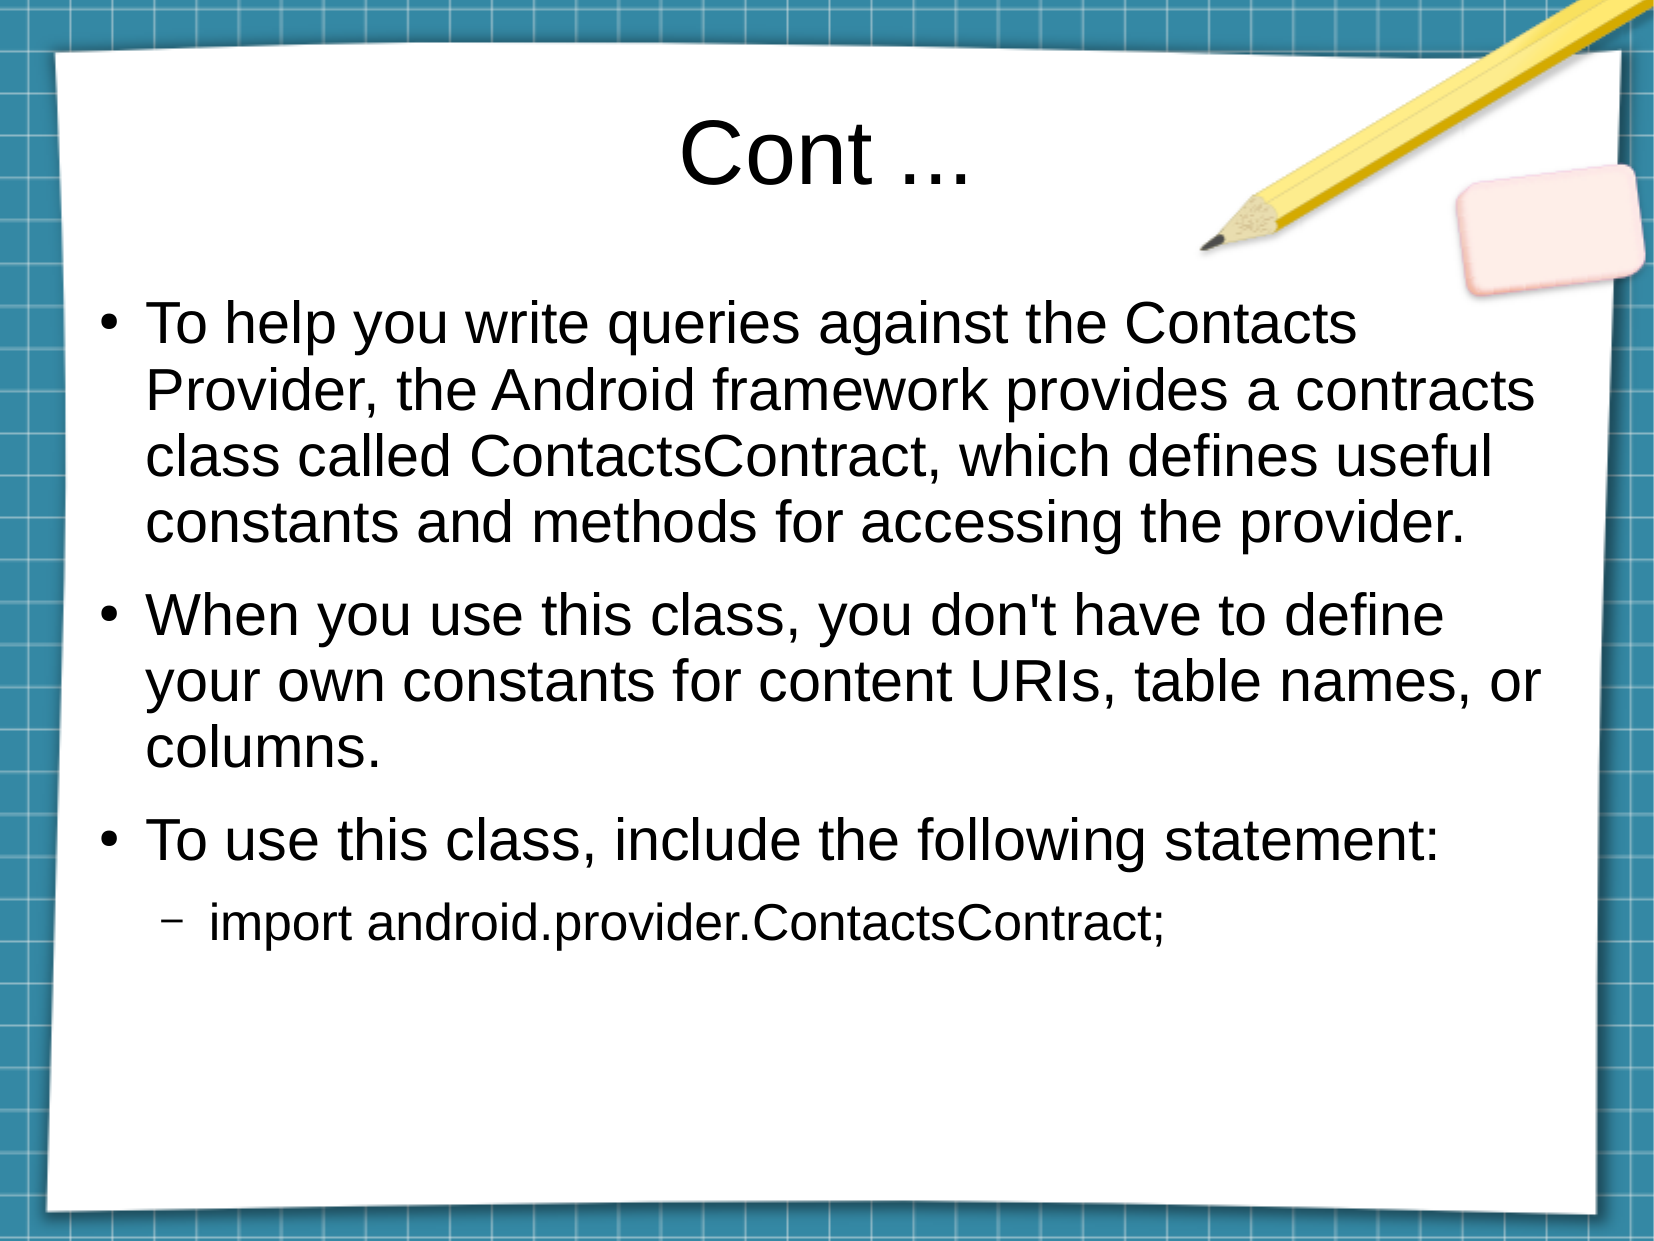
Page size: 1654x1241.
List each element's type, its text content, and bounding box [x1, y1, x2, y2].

picture [0, 0, 1654, 1241]
list To help you write queries against the Contacts Provider, the Android framework provides a contracts class called ContactsContract, which defines useful constants and methods for accessing the provider. When you use this class, you don't have to define your own constants for content URIs, table names, or columns. To use this class, include the following statement: import android.provider.ContactsContract; [82, 290, 1571, 1010]
title Cont ... [82, 49, 1571, 257]
